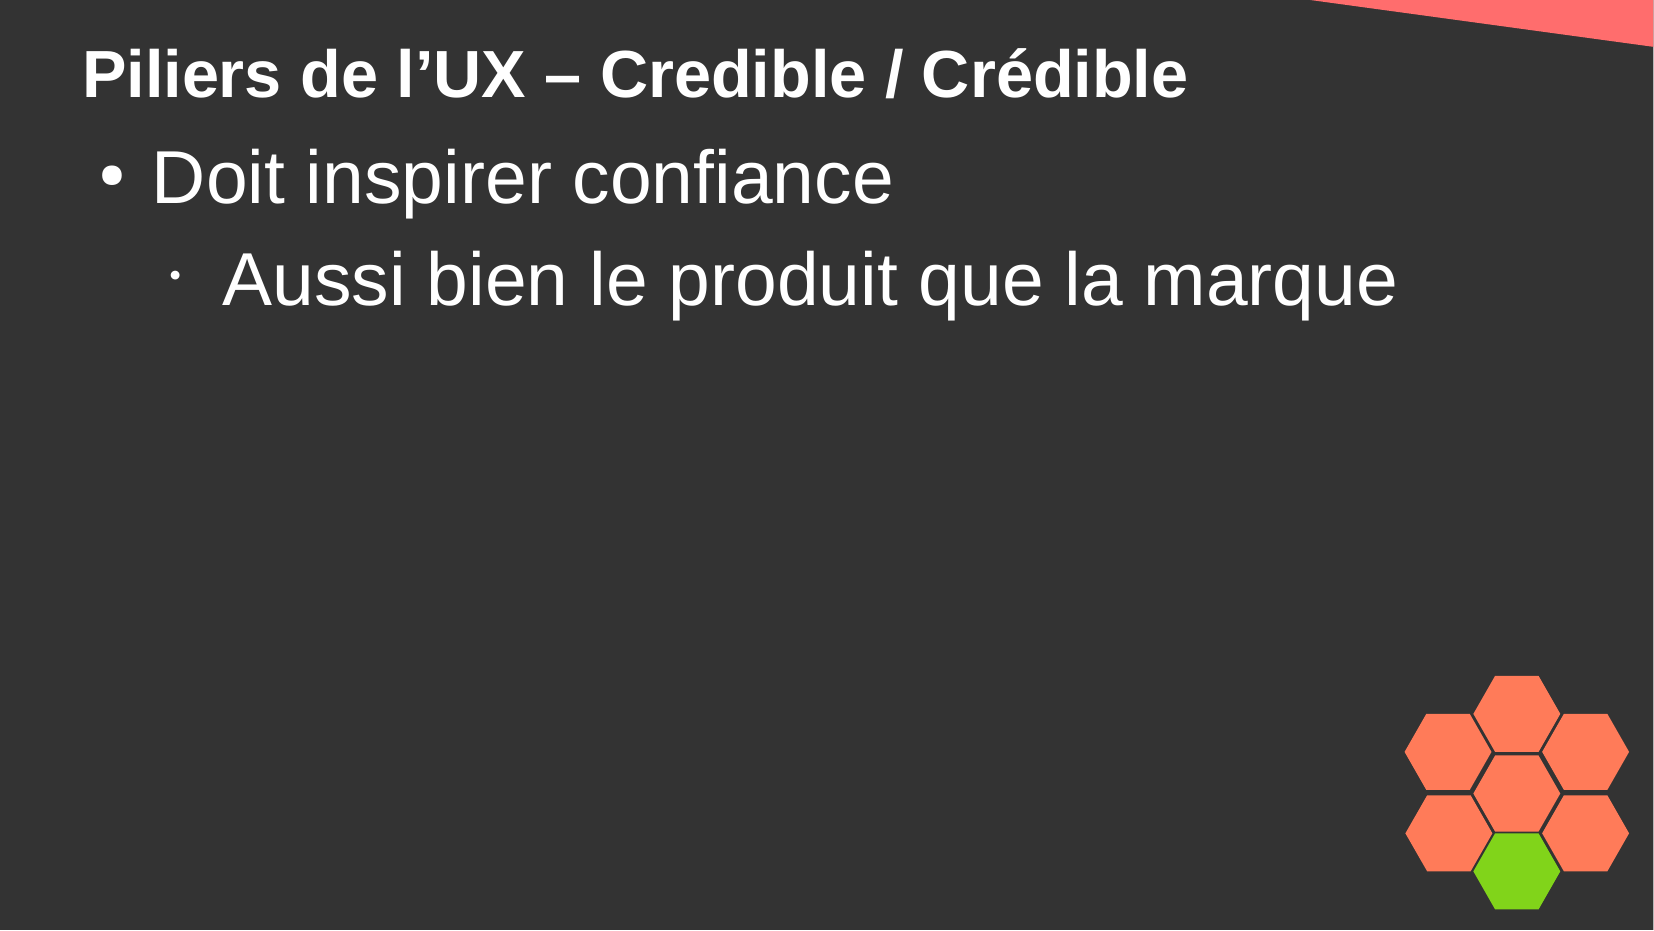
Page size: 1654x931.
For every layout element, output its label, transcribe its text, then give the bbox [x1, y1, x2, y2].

text_box [1310, 0, 1654, 47]
text_box [1542, 795, 1630, 872]
text_box [1405, 795, 1561, 910]
text_box [1473, 675, 1561, 752]
text_box [1473, 755, 1561, 832]
text_box [1404, 713, 1492, 790]
title Piliers de l’UX – Credible / Crédible [82, 37, 1571, 114]
text_box [1542, 713, 1630, 790]
list Doit inspirer confiance Aussi bien le produit que la marque [80, 135, 1620, 827]
